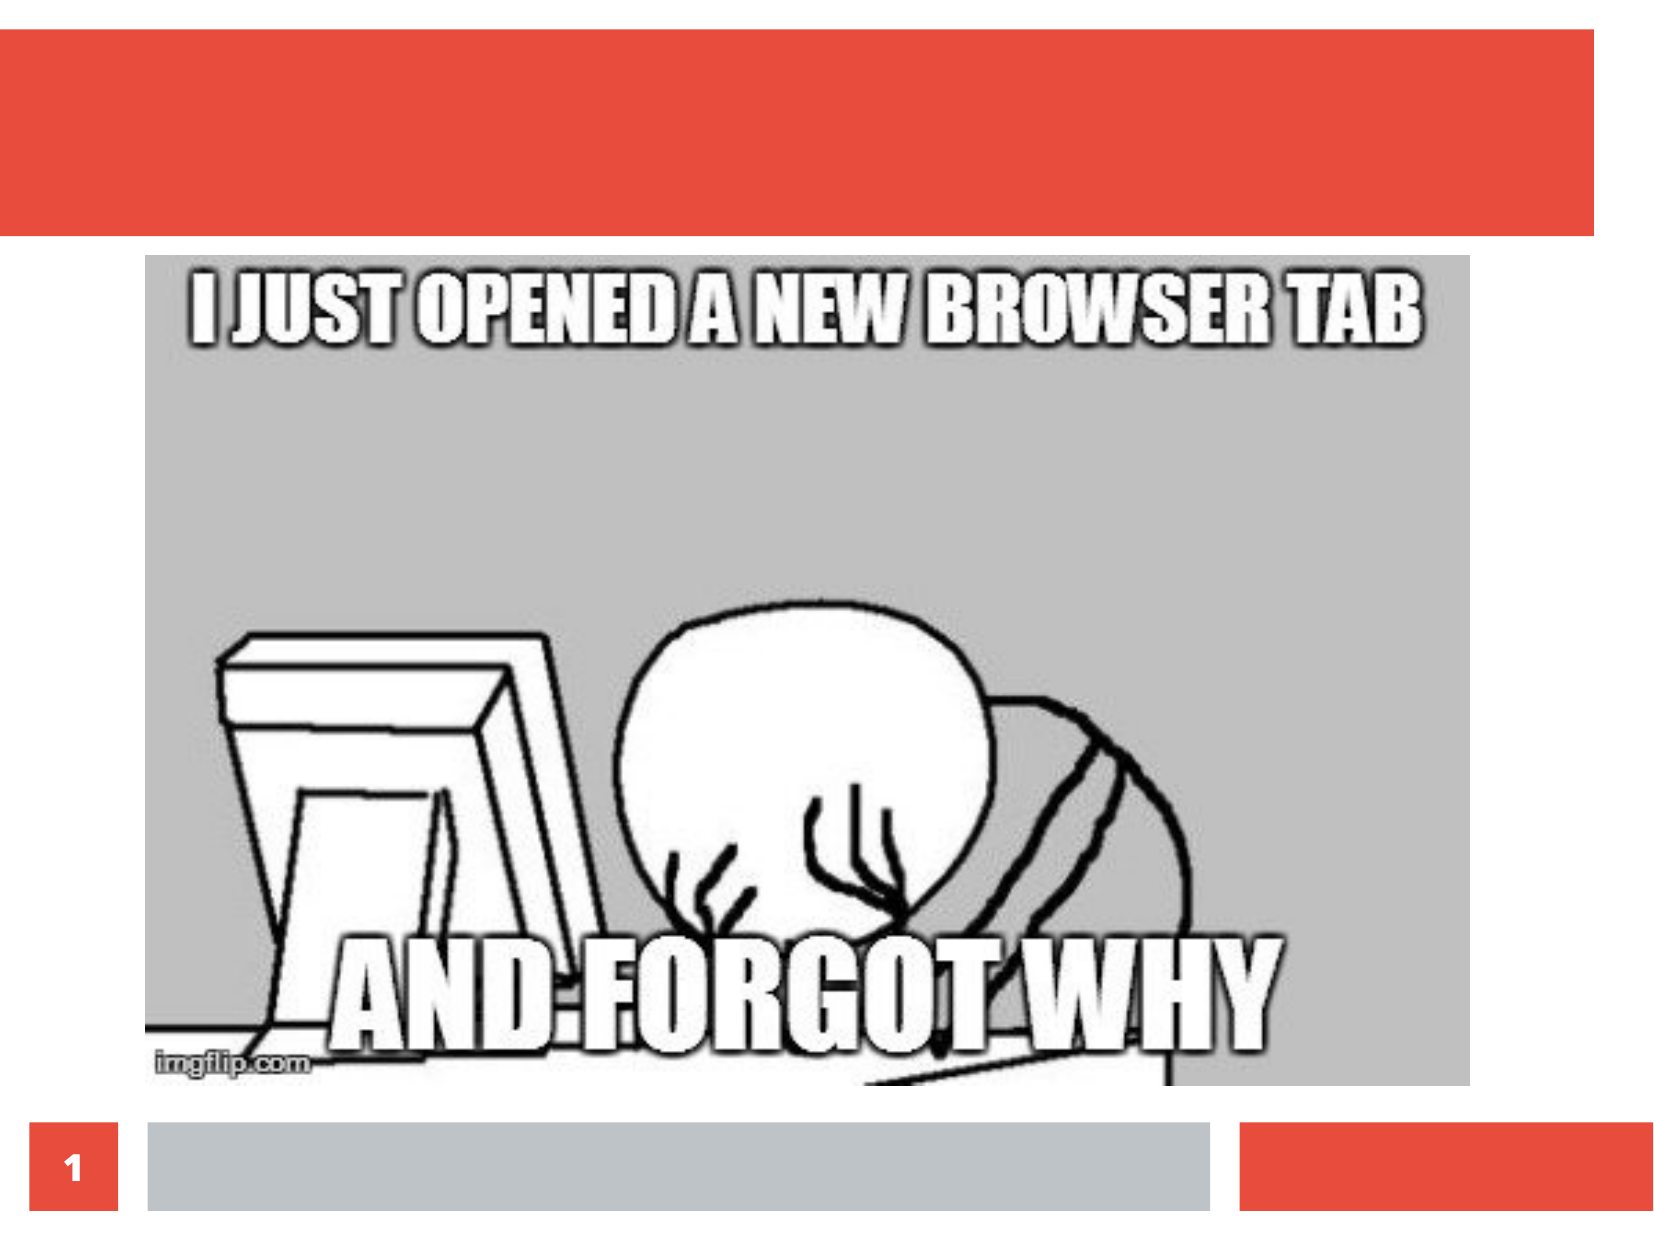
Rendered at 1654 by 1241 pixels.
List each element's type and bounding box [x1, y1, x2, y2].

picture [145, 255, 1470, 1086]
